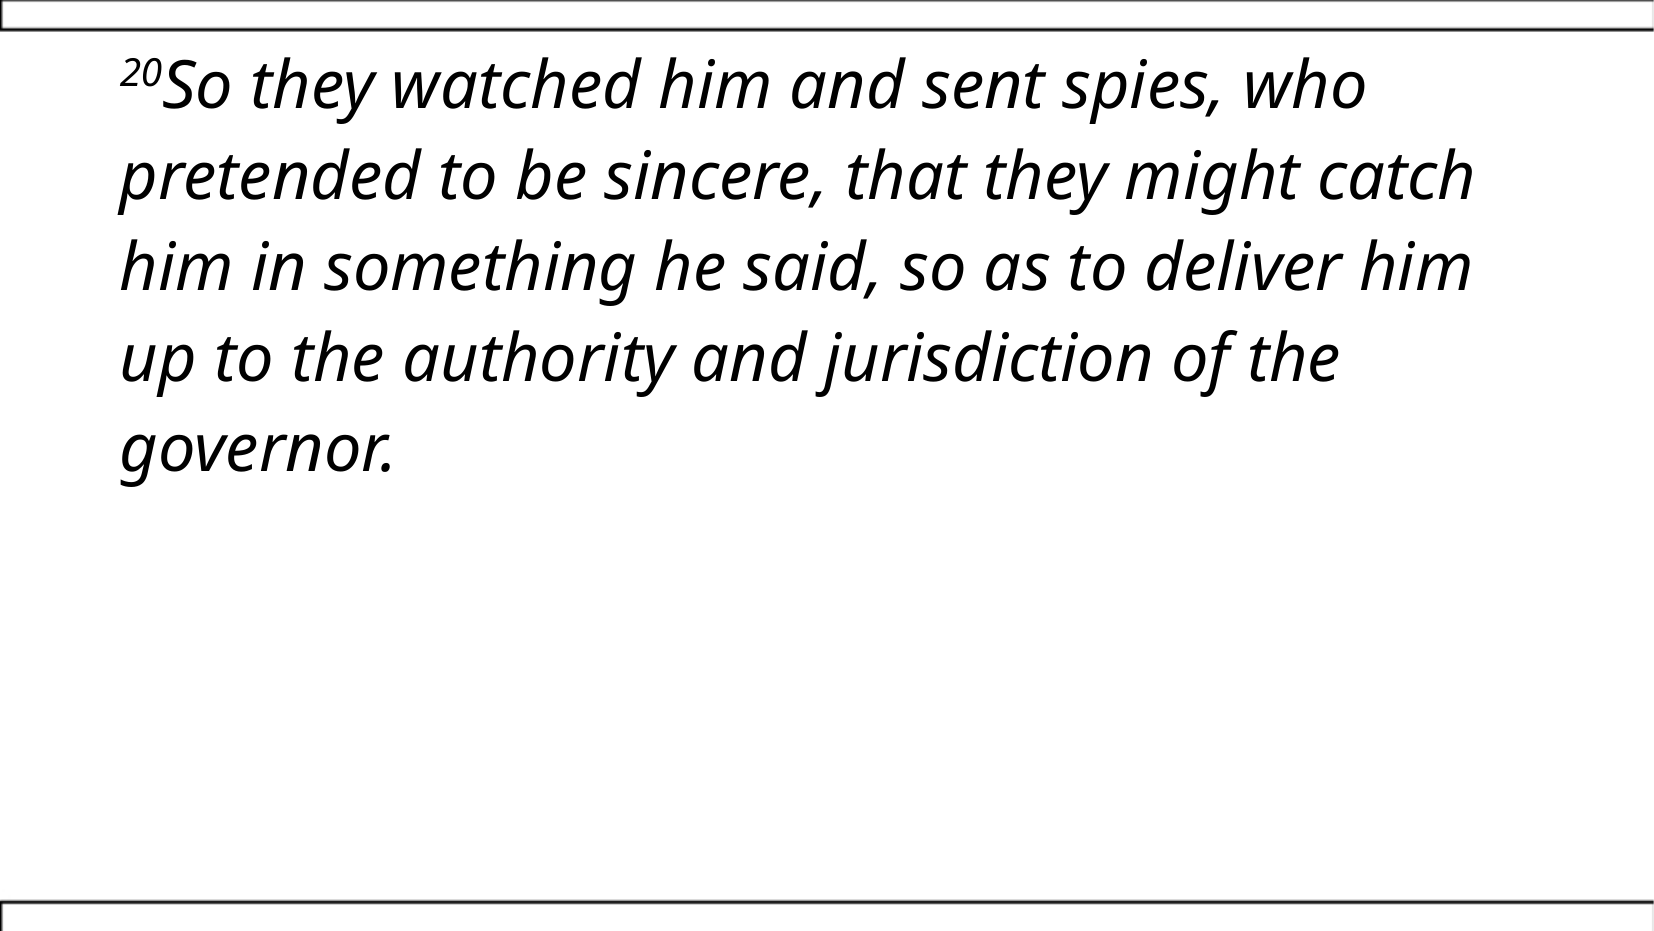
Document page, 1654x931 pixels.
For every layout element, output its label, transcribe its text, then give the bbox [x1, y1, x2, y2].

picture [0, 0, 1654, 931]
text_box 20So they watched him and sent spies, who pretended to be sincere, that they might catch him in something he said, so as to deliver him up to the authority and jurisdiction of the governor. [105, 30, 1546, 489]
